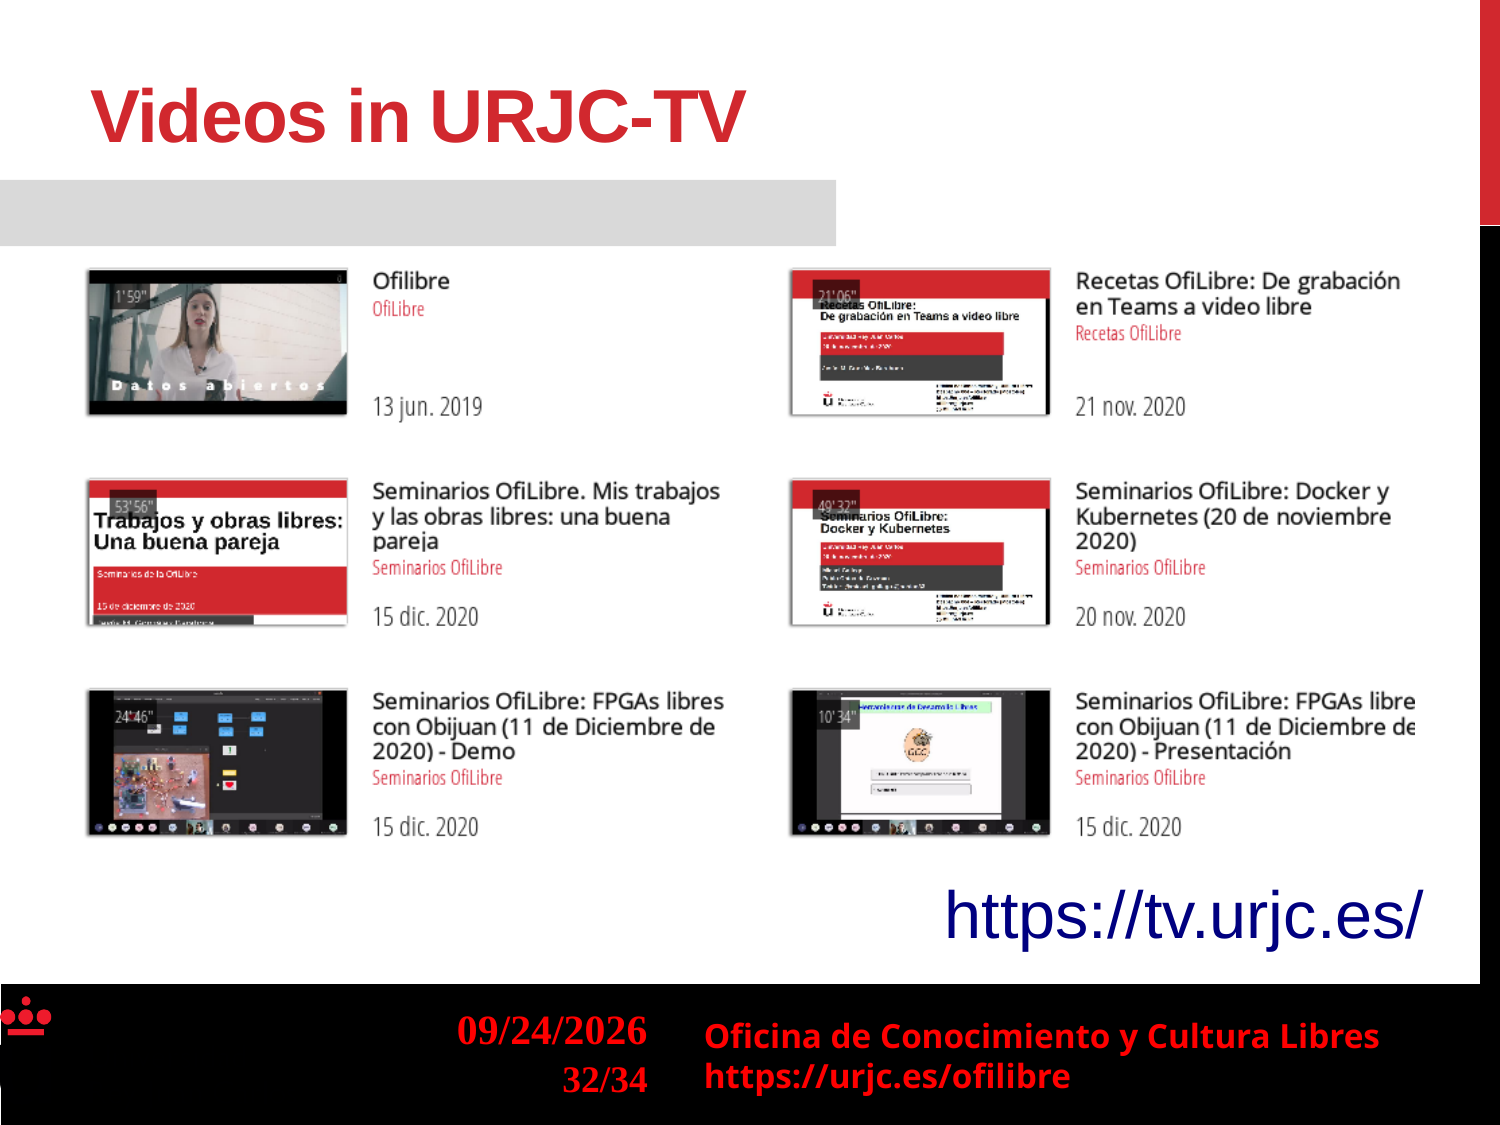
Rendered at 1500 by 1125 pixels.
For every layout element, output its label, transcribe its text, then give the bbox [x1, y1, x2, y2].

picture [60, 265, 1415, 856]
text_box Videos in URJC-TV [0, 24, 1326, 172]
title [75, 15, 1425, 172]
text_box https://tv.urjc.es/ [930, 870, 1440, 961]
